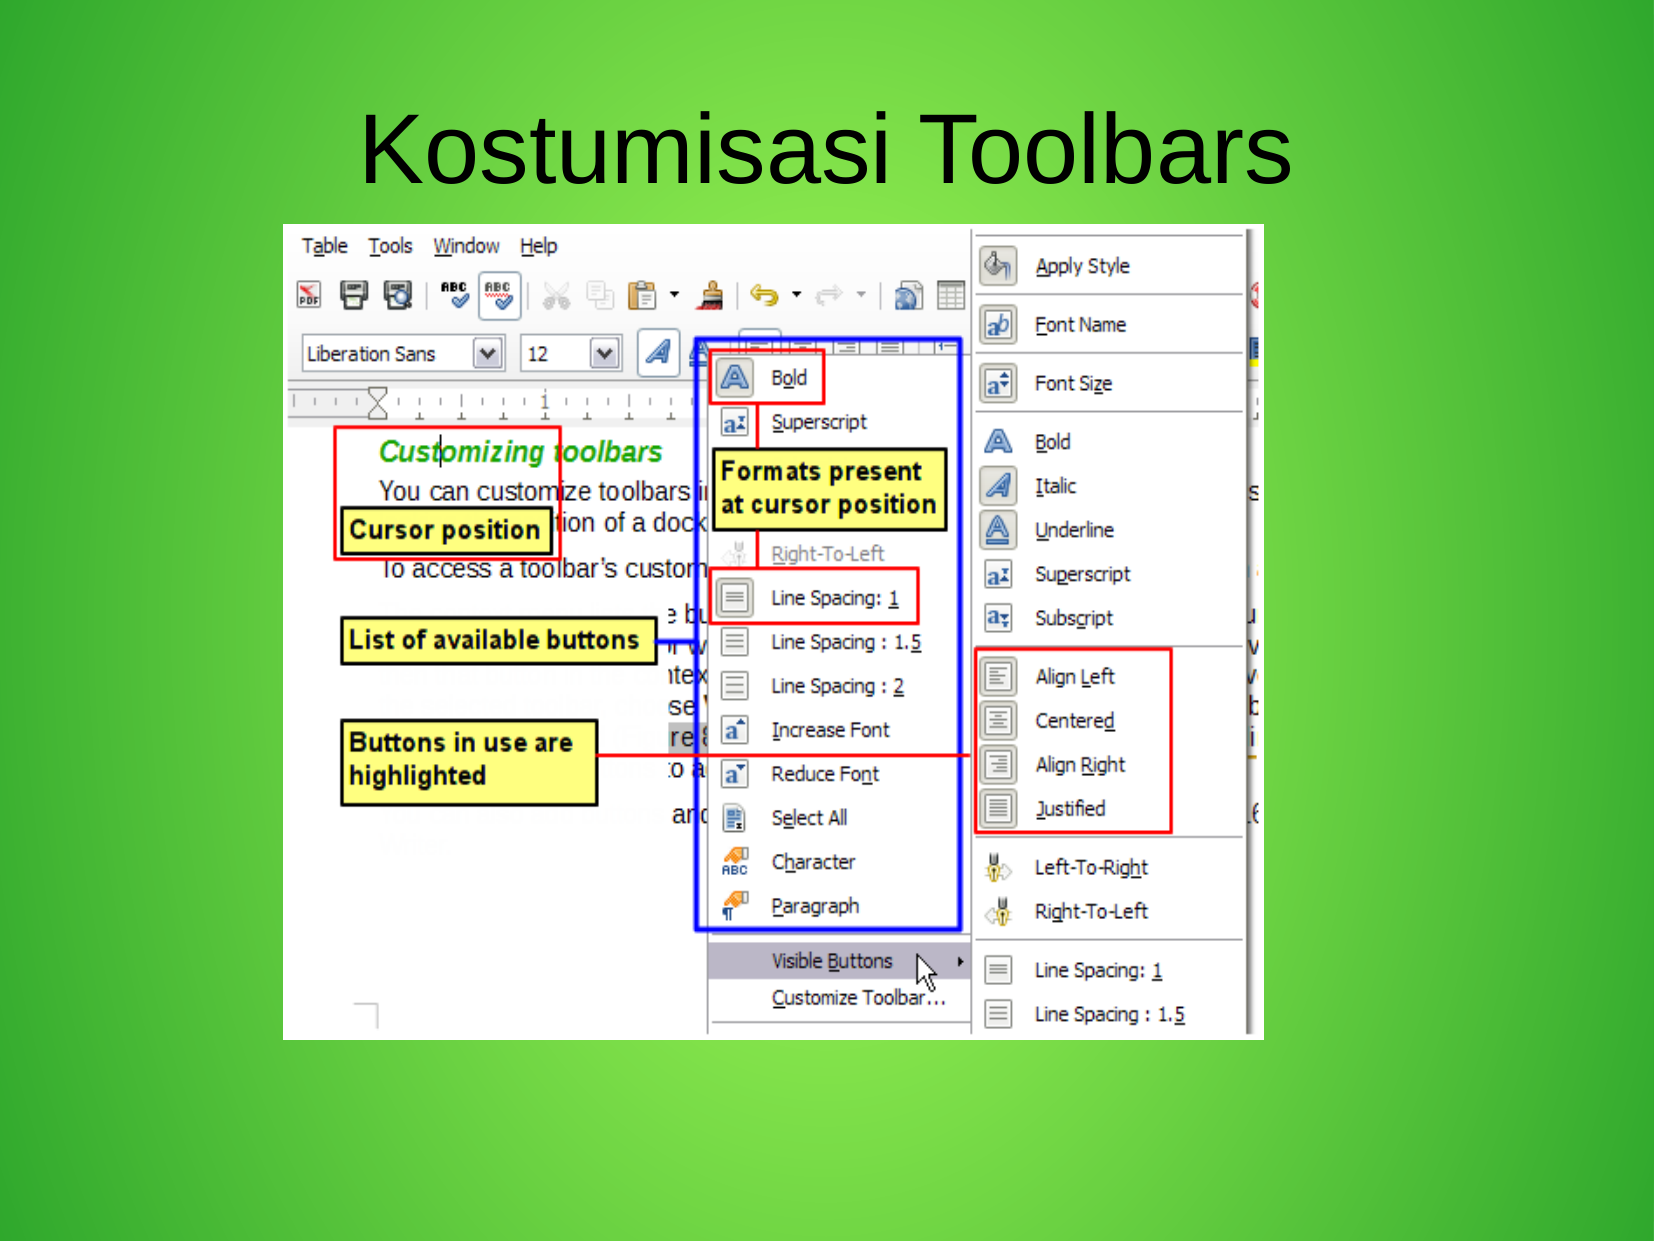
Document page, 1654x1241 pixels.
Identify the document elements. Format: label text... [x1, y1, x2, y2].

title Kostumisasi Toolbars [82, 47, 1571, 252]
picture [283, 224, 1264, 1040]
